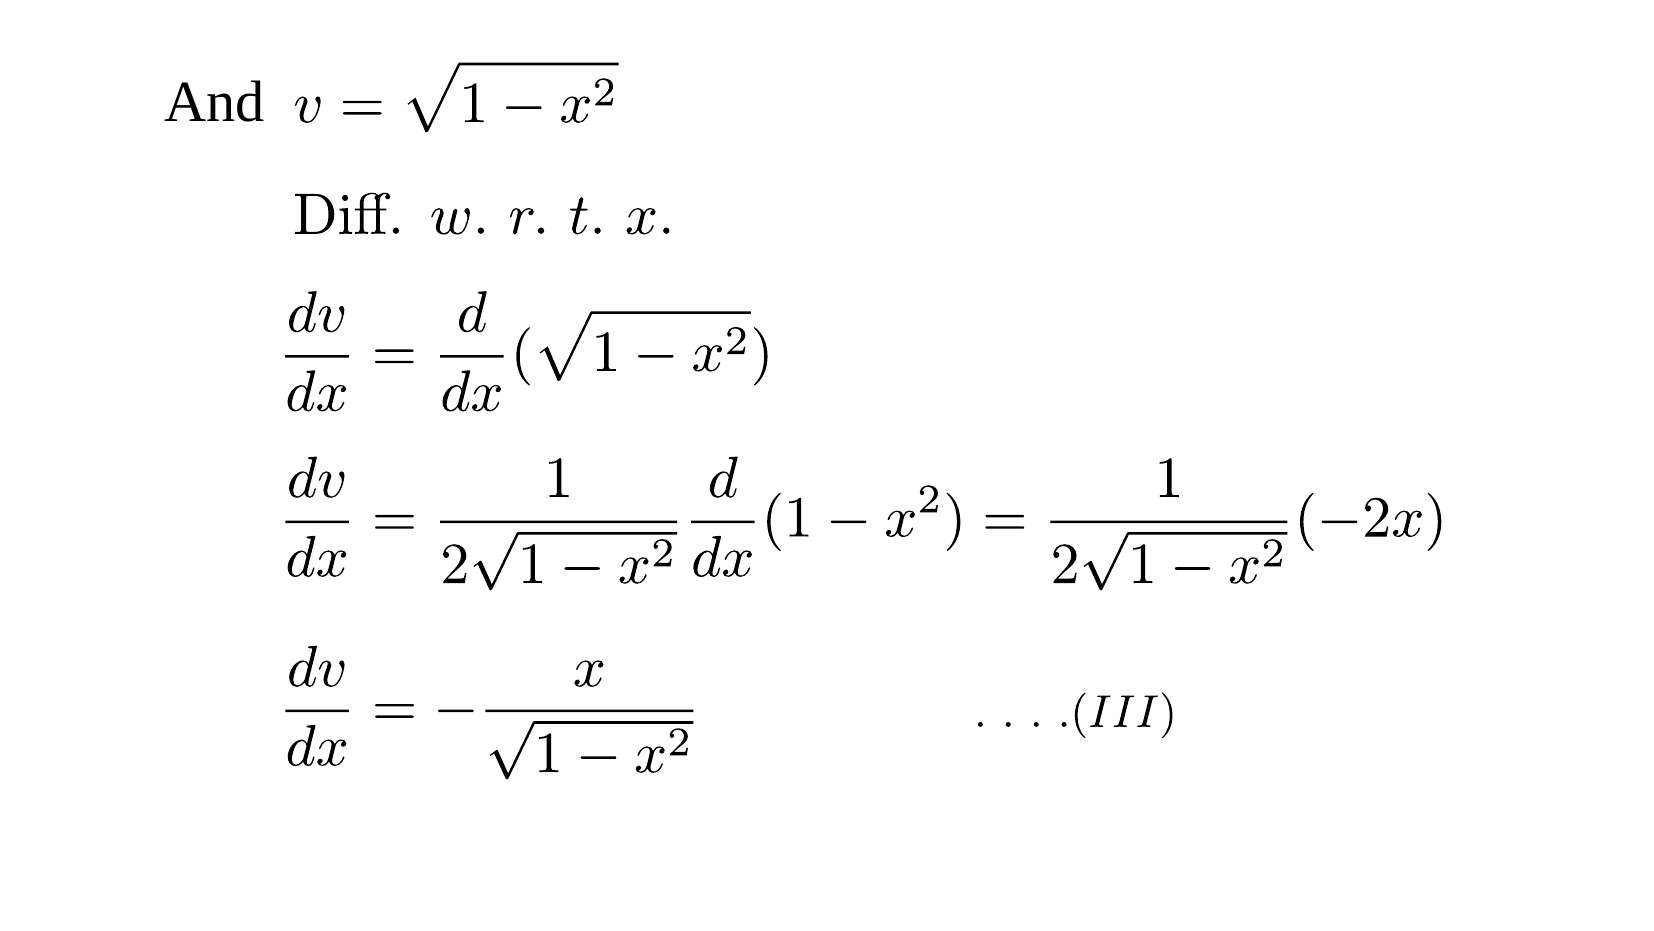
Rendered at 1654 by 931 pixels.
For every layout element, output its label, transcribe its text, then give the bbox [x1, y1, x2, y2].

text_box [295, 192, 670, 235]
text_box [285, 291, 768, 412]
text_box [294, 62, 619, 133]
title And [47, 37, 1607, 886]
text_box [976, 692, 1173, 739]
text_box [285, 645, 694, 780]
text_box [285, 456, 1442, 591]
